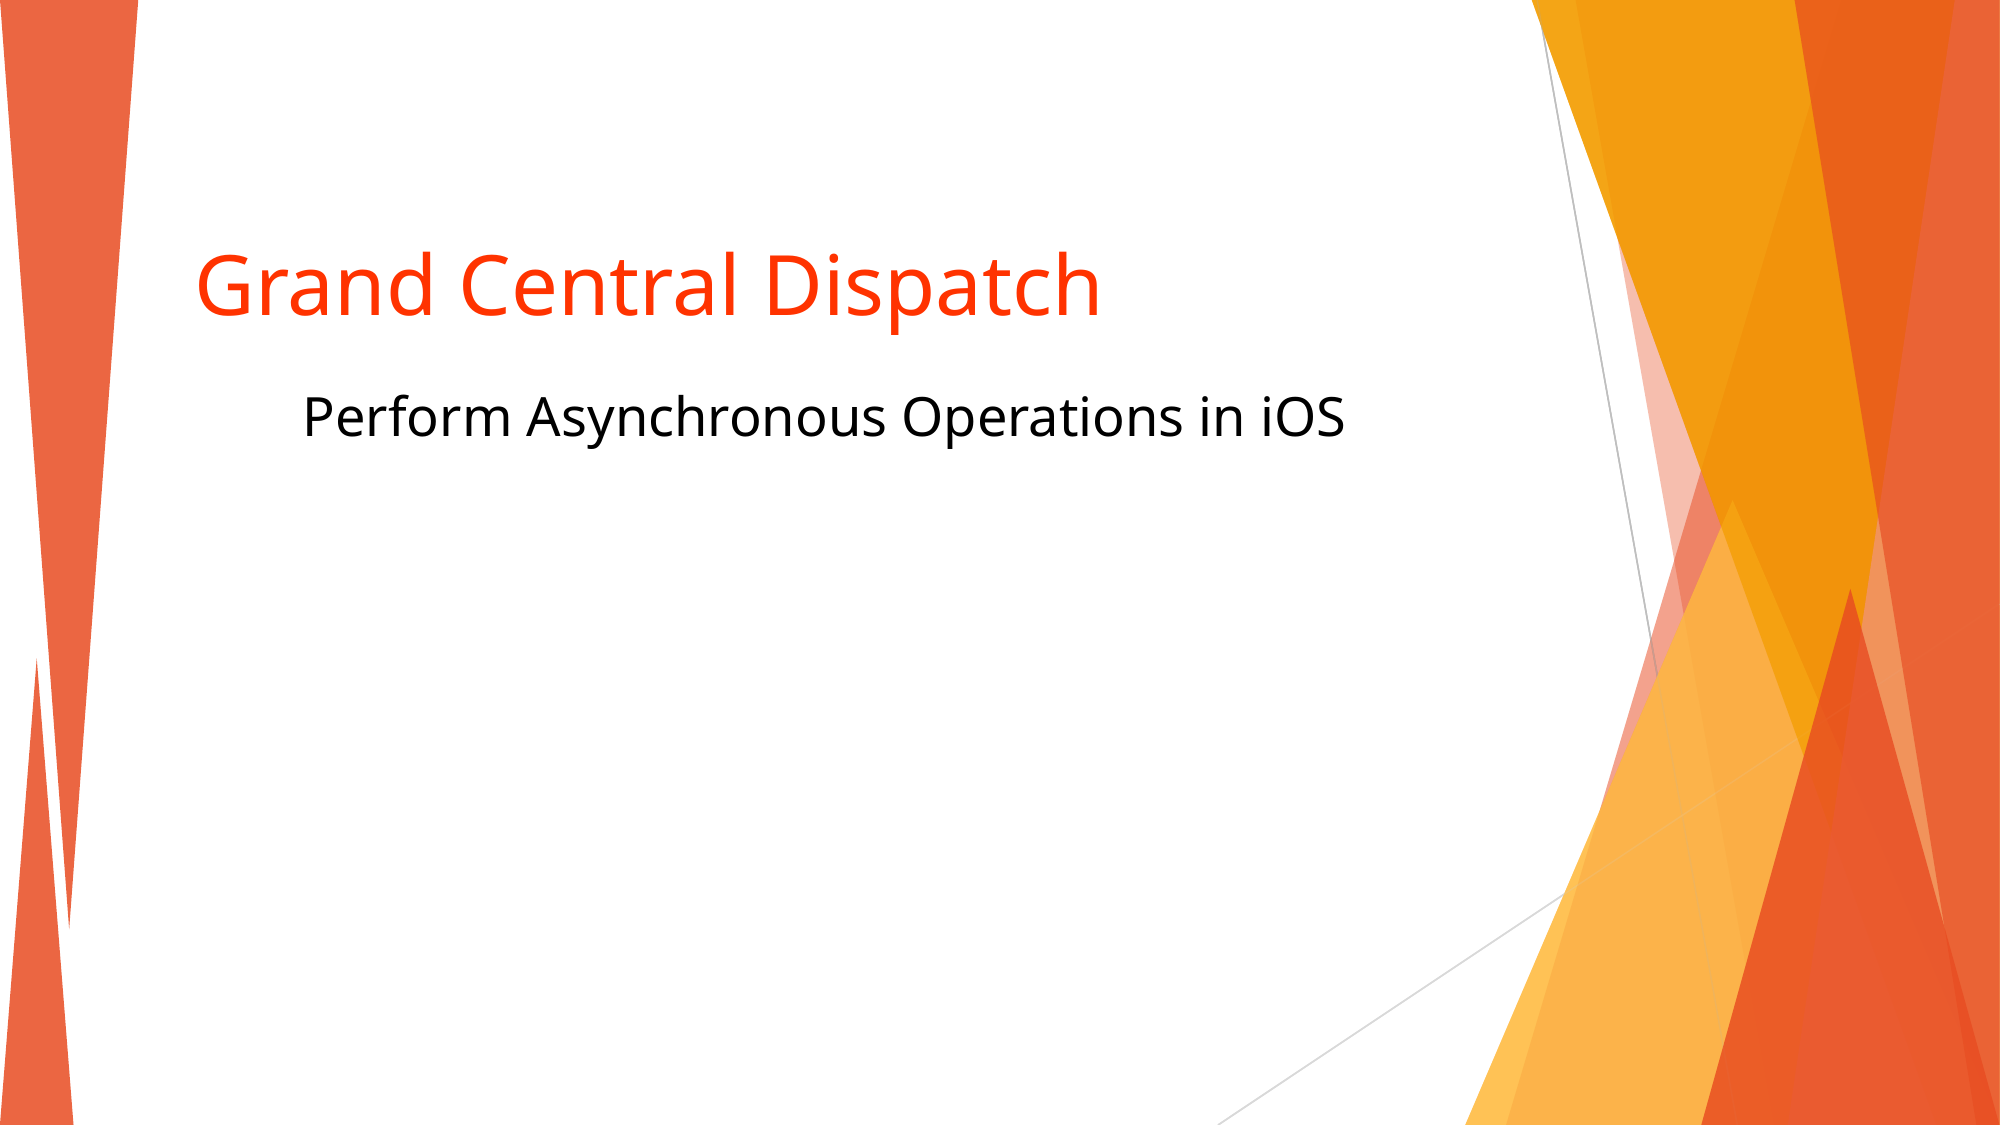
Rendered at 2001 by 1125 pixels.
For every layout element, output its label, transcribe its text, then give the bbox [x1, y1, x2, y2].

title Grand Central Dispatch [180, 224, 1531, 496]
text_box Perform Asynchronous Operations in iOS [180, 375, 1471, 555]
